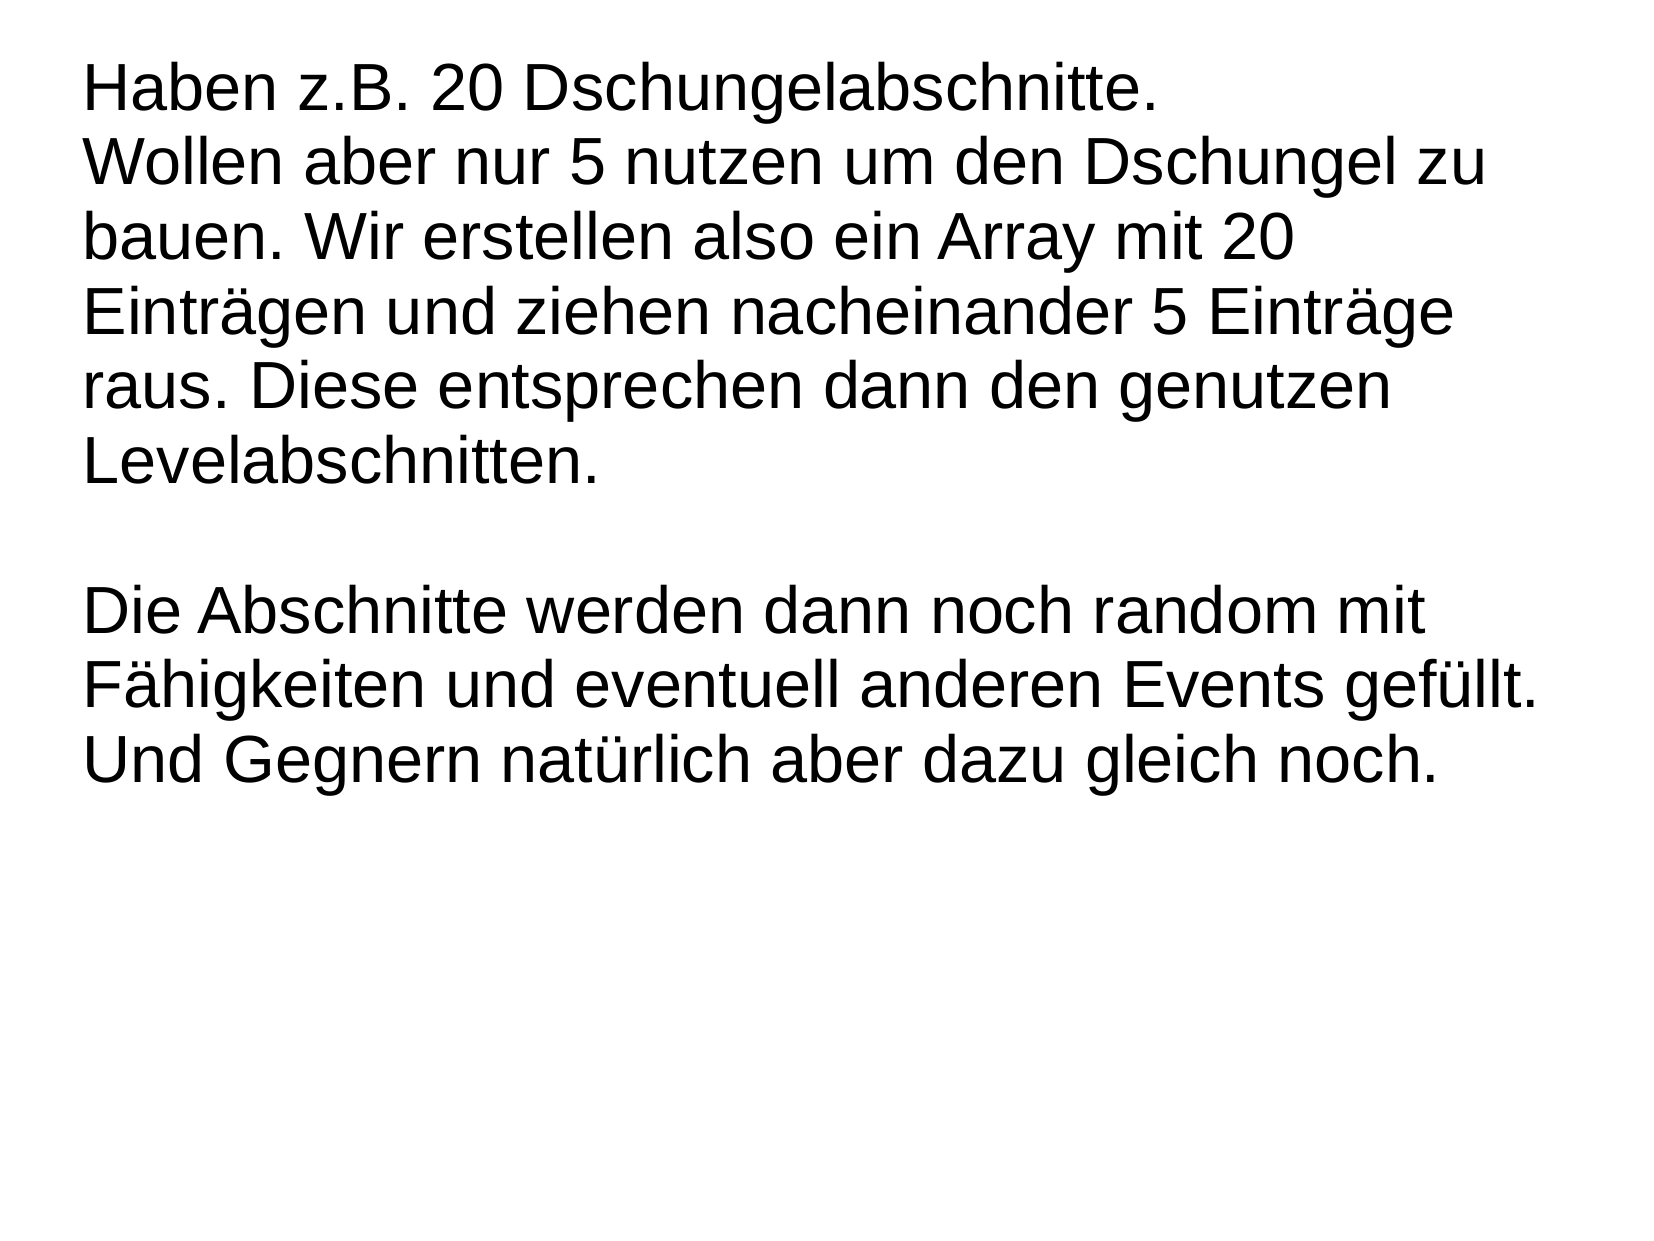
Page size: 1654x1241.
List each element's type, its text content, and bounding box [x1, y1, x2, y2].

subtitle Haben z.B. 20 Dschungelabschnitte. Wollen aber nur 5 nutzen um den Dschungel zu bauen. Wir erstellen also ein Array mit 20 Einträgen und ziehen nacheinander 5 Einträge raus. Diese entsprechen dann den genutzen Levelabschnitten. Die Abschnitte werden dann noch random mit Fähigkeiten und eventuell anderen Events gefüllt. Und Gegnern natürlich aber dazu gleich noch. [82, 49, 1571, 1010]
